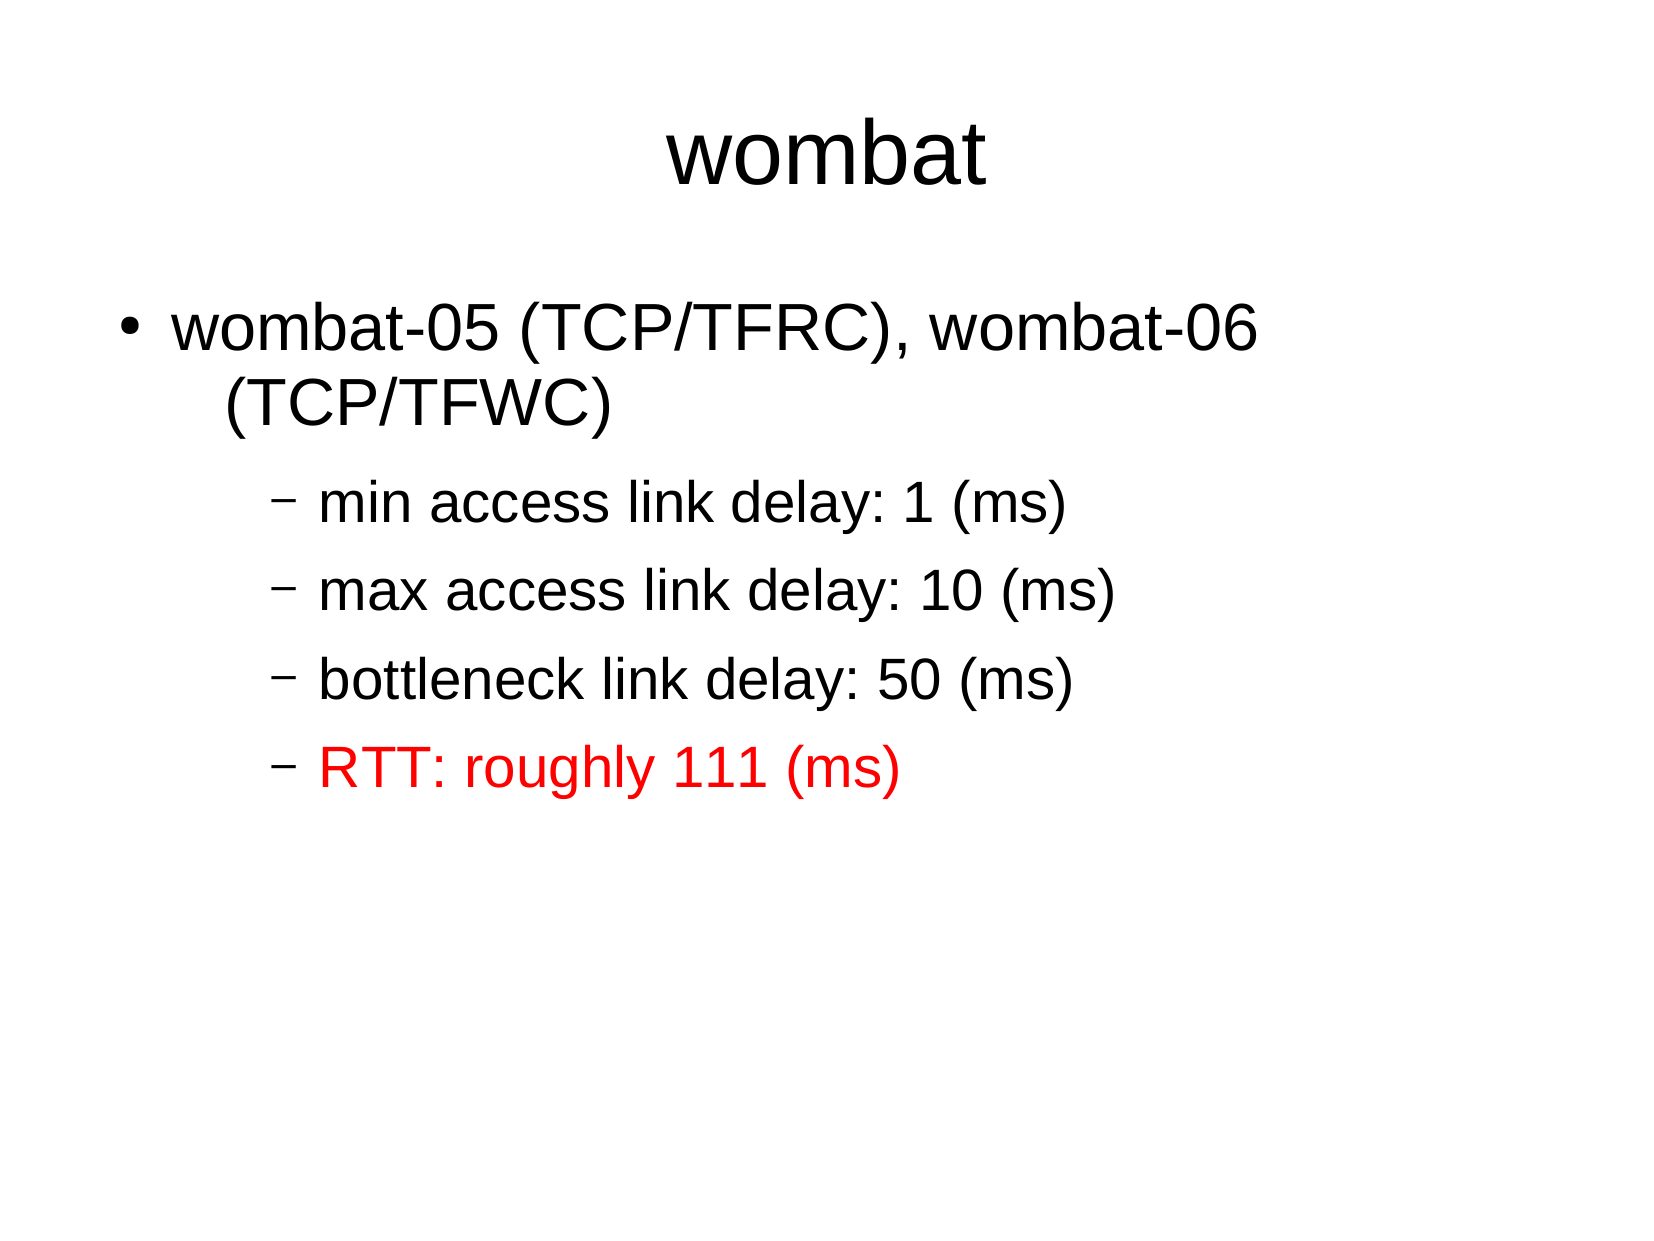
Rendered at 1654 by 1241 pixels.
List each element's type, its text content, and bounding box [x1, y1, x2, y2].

list wombat-05 (TCP/TFRC), wombat-06 (TCP/TFWC) min access link delay: 1 (ms) max access link delay: 10 (ms) bottleneck link delay: 50 (ms) RTT: roughly 111 (ms) [82, 290, 1571, 1109]
title wombat [82, 49, 1571, 257]
